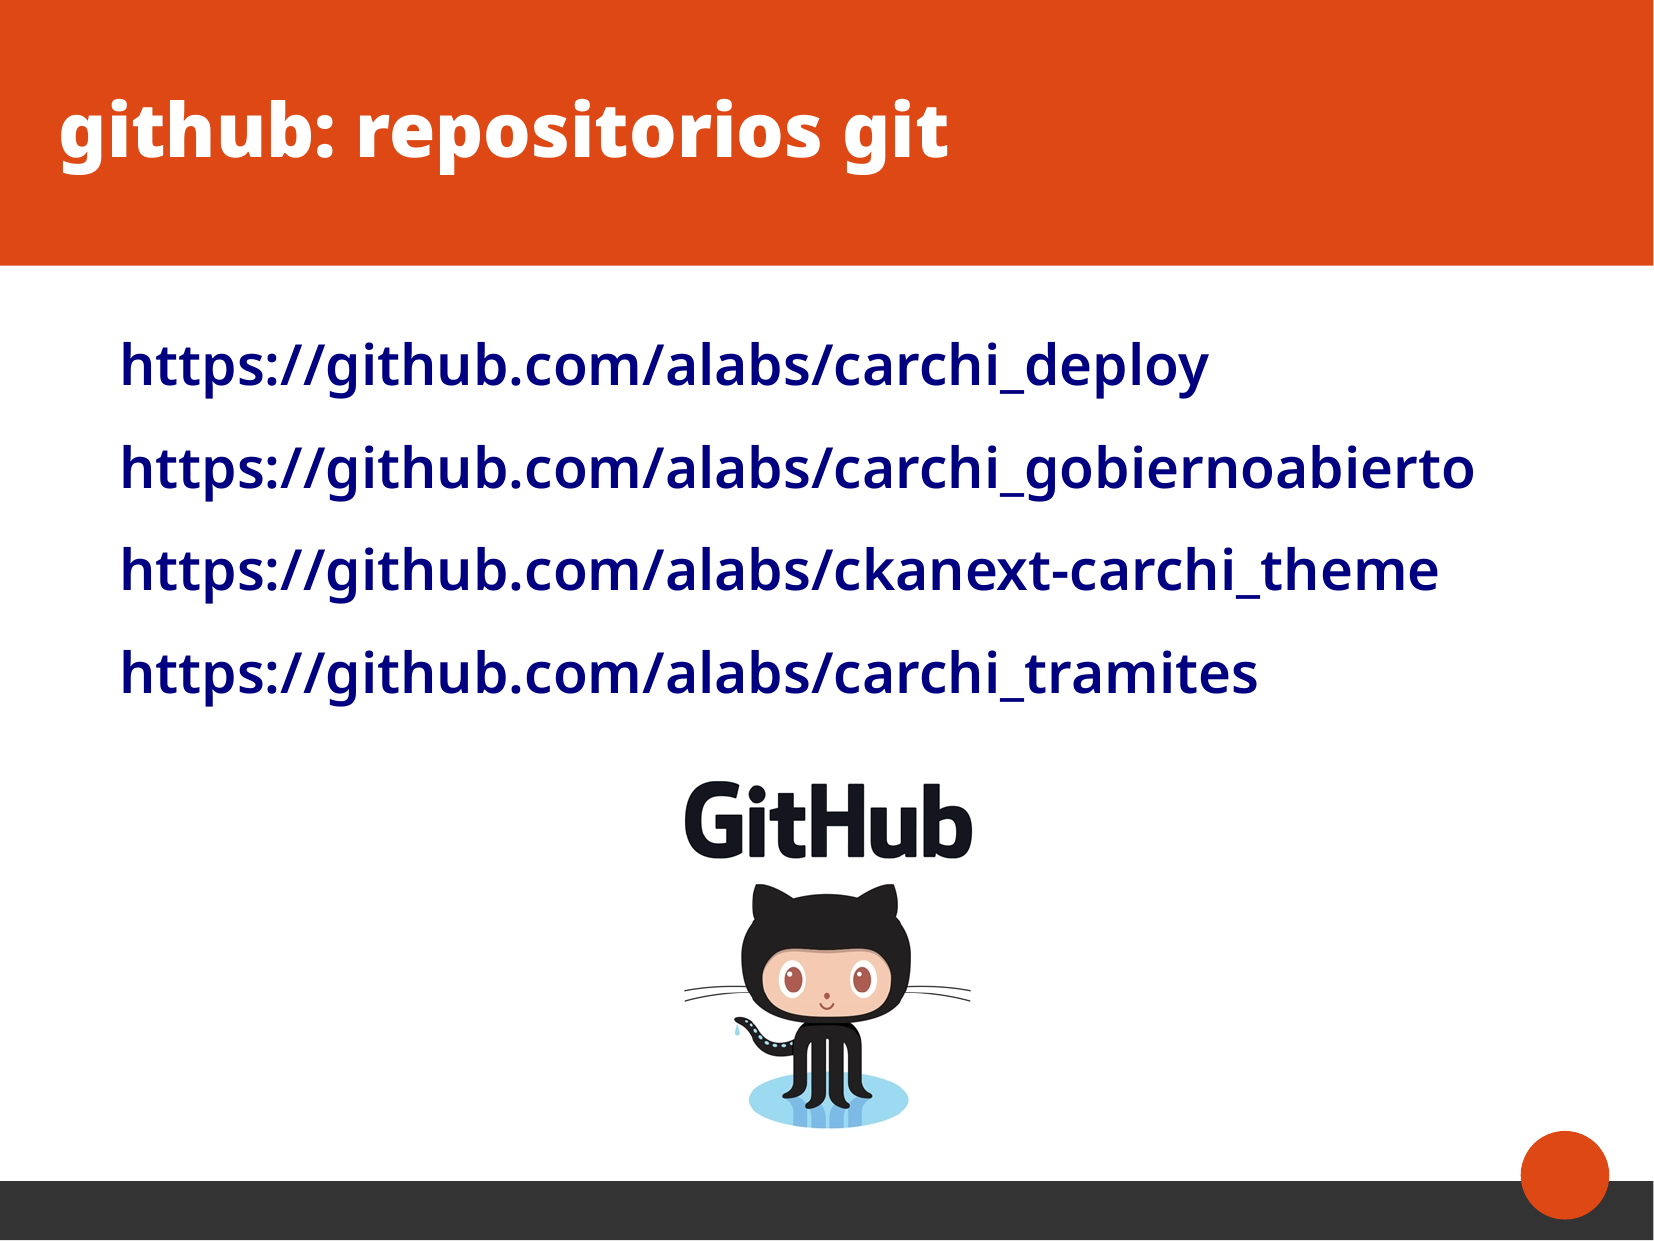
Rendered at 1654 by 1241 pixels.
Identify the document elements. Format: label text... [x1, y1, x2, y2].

list https://github.com/alabs/carchi_deploy https://github.com/alabs/carchi_gobiernoabierto https://github.com/alabs/ckanext-carchi_theme https://github.com/alabs/carchi_tramites [59, 324, 1595, 720]
title github: repositorios git [59, 49, 1595, 207]
picture [531, 756, 1123, 1151]
